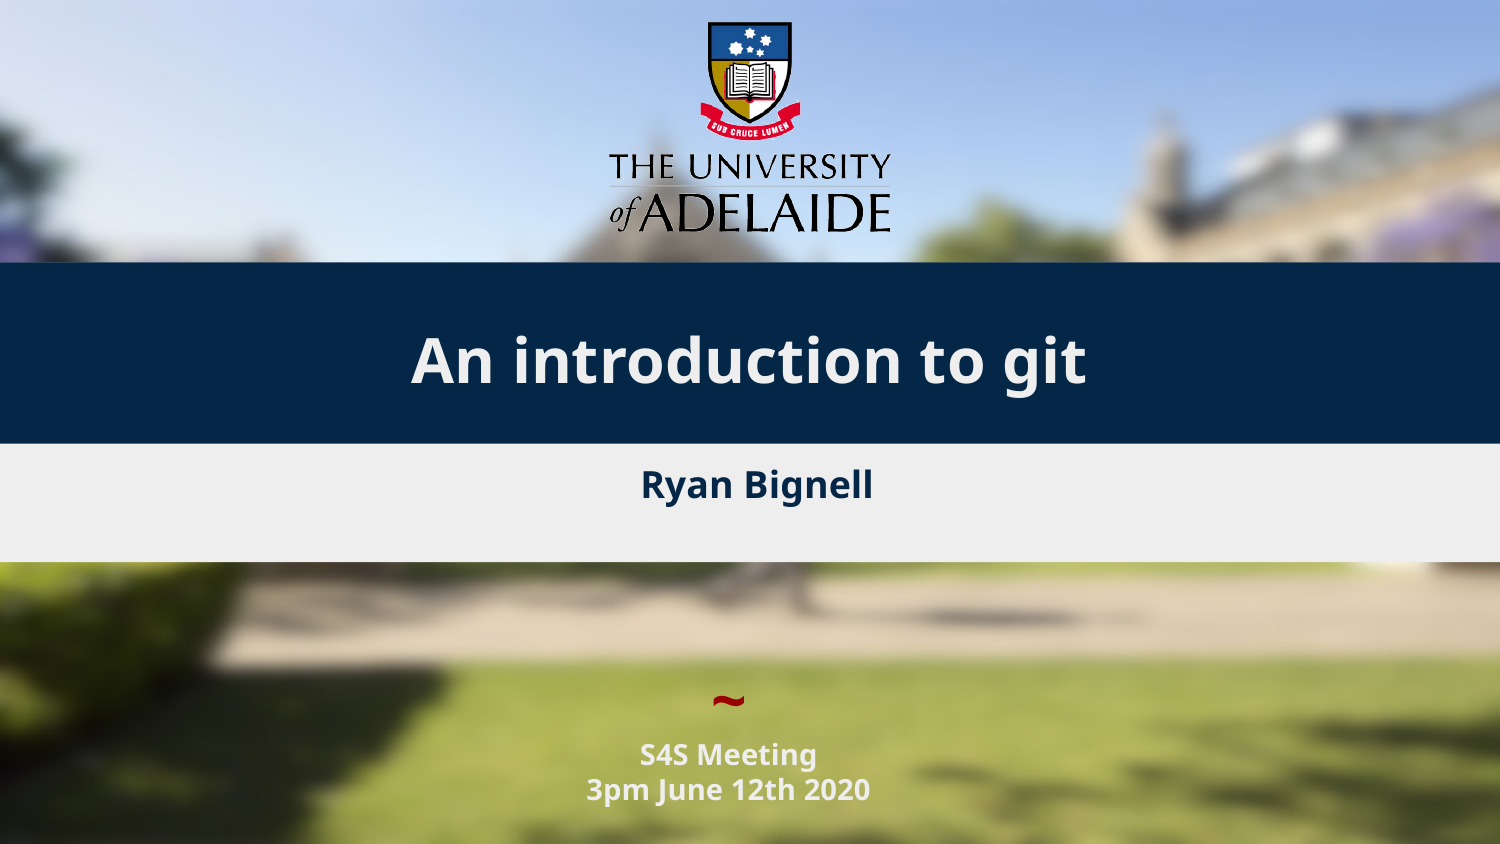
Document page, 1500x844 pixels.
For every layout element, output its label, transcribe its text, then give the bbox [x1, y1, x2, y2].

picture [0, 563, 1500, 844]
picture [0, 0, 1500, 262]
title An introduction to git [51, 295, 1449, 411]
subtitle Ryan Bignell [14, 446, 1500, 577]
